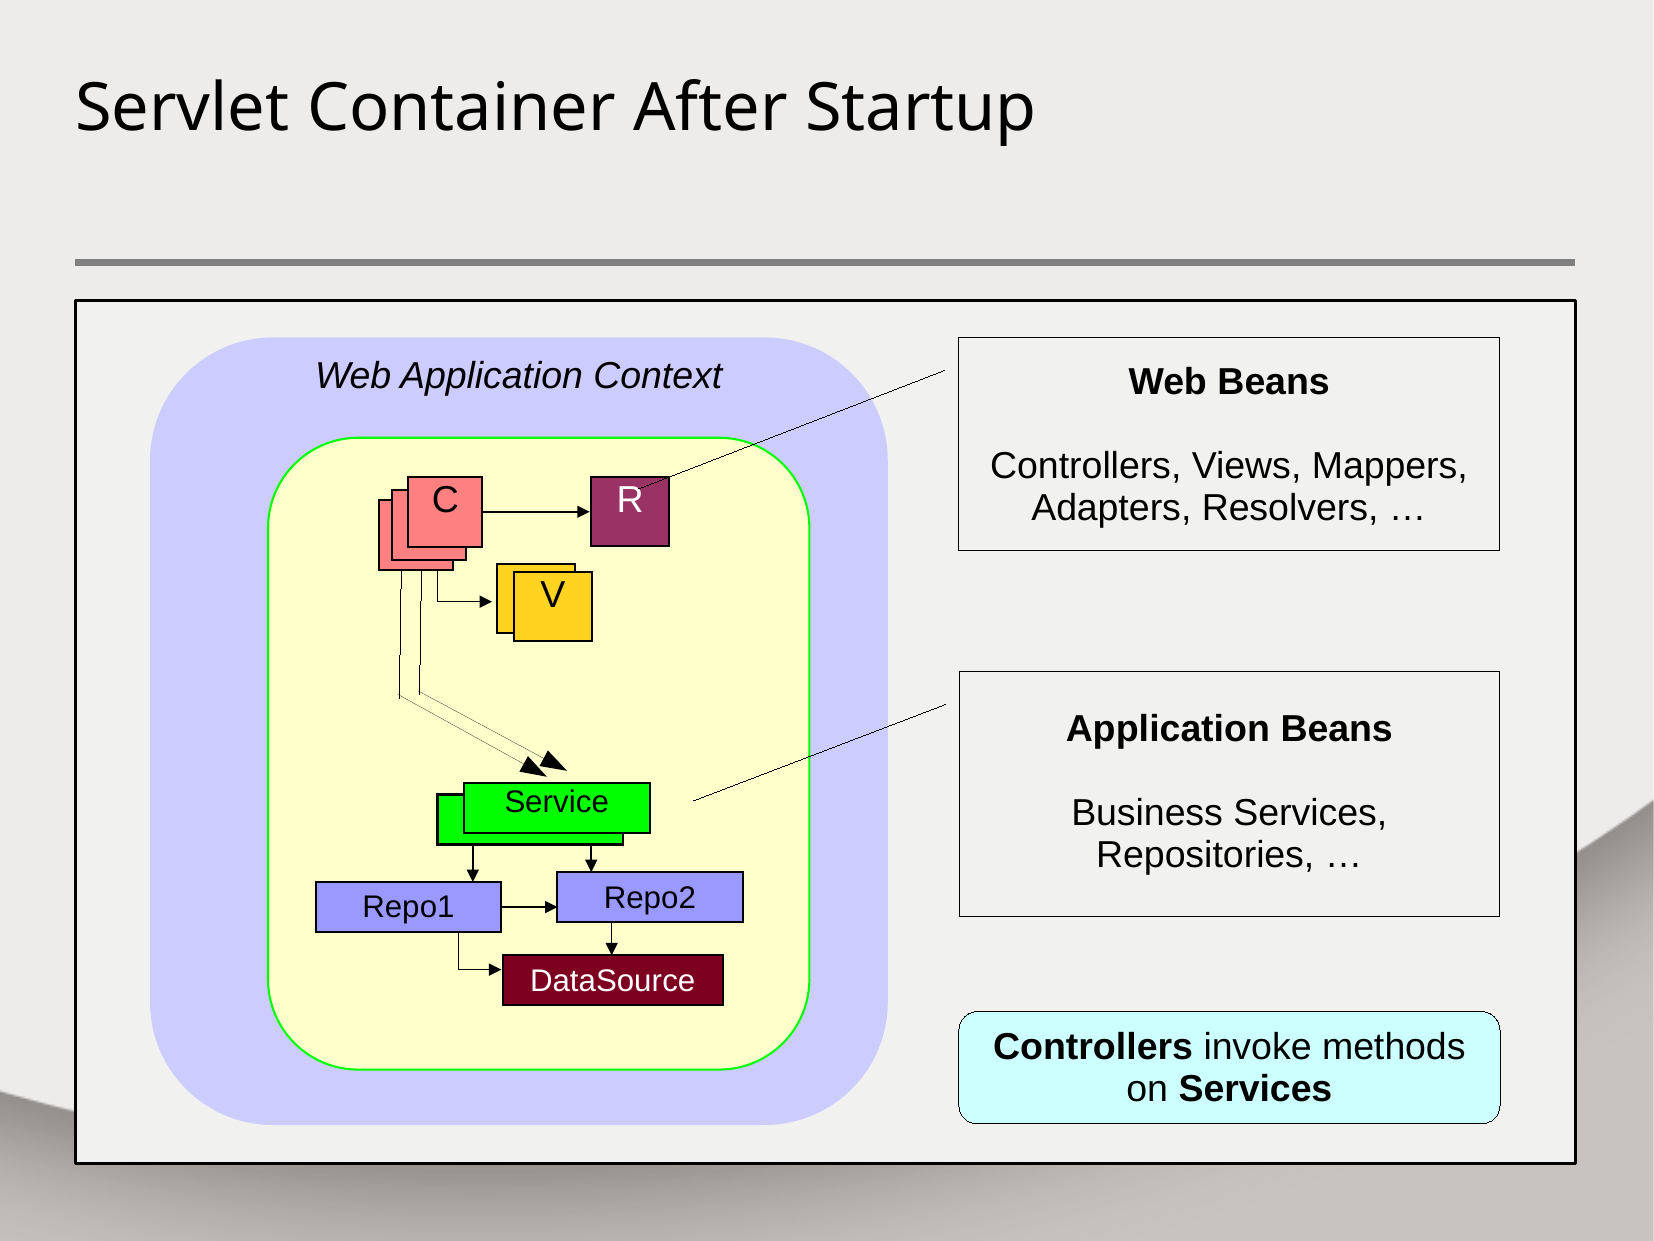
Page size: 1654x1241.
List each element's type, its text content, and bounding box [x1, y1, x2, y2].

text_box DataSource [503, 955, 723, 1006]
text_box service [437, 794, 623, 845]
text_box Service [464, 782, 650, 833]
text_box Controllers invoke methods on Services [958, 1011, 1501, 1124]
text_box R [623, 489, 637, 499]
text_box C [408, 476, 483, 547]
text_box R [591, 477, 670, 547]
text_box Repo2 [557, 872, 743, 923]
text_box C [391, 489, 466, 560]
text_box V [496, 563, 575, 634]
text_box Repo1 [315, 881, 502, 933]
text_box V [513, 572, 593, 642]
text_box Web Application Context [254, 347, 784, 405]
text_box Application Beans Business Services, Repositories, … [959, 672, 1500, 917]
text_box C [379, 500, 454, 571]
text_box Web Beans Controllers, Views, Mappers, Adapters, Resolvers, … [959, 338, 1499, 551]
text_box [75, 300, 1576, 1164]
picture [0, 0, 1654, 1241]
title Servlet Container After Startup [75, 75, 1576, 226]
